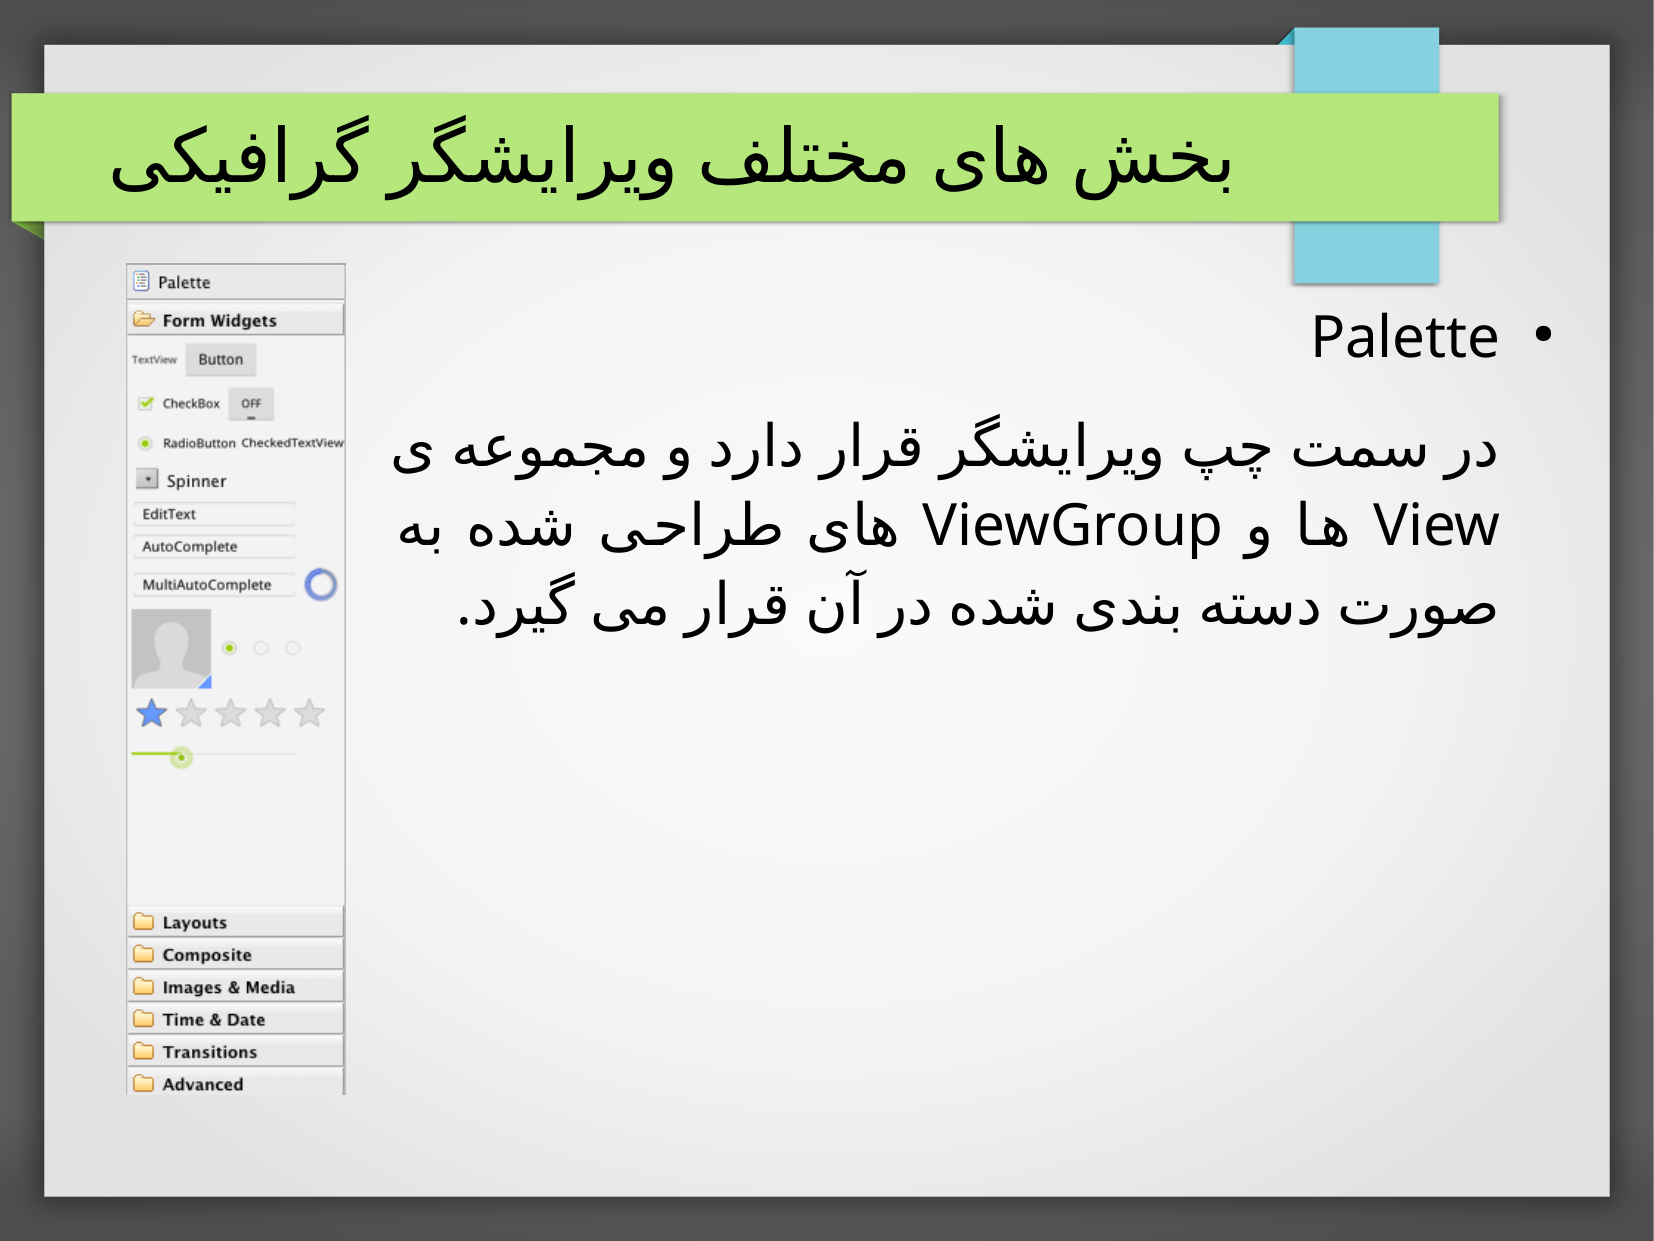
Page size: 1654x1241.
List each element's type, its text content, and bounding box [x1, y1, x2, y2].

title بخش های مختلف ویرایشگر گرافیکی [82, 94, 1264, 213]
list Palette در سمت چپ ویرایشگر قرار دارد و مجموعه ی View ها و ViewGroup های طراحی شده به صورت دسته بندی شده در آن قرار می گیرد. [390, 295, 1572, 1015]
picture [0, 0, 1654, 1241]
